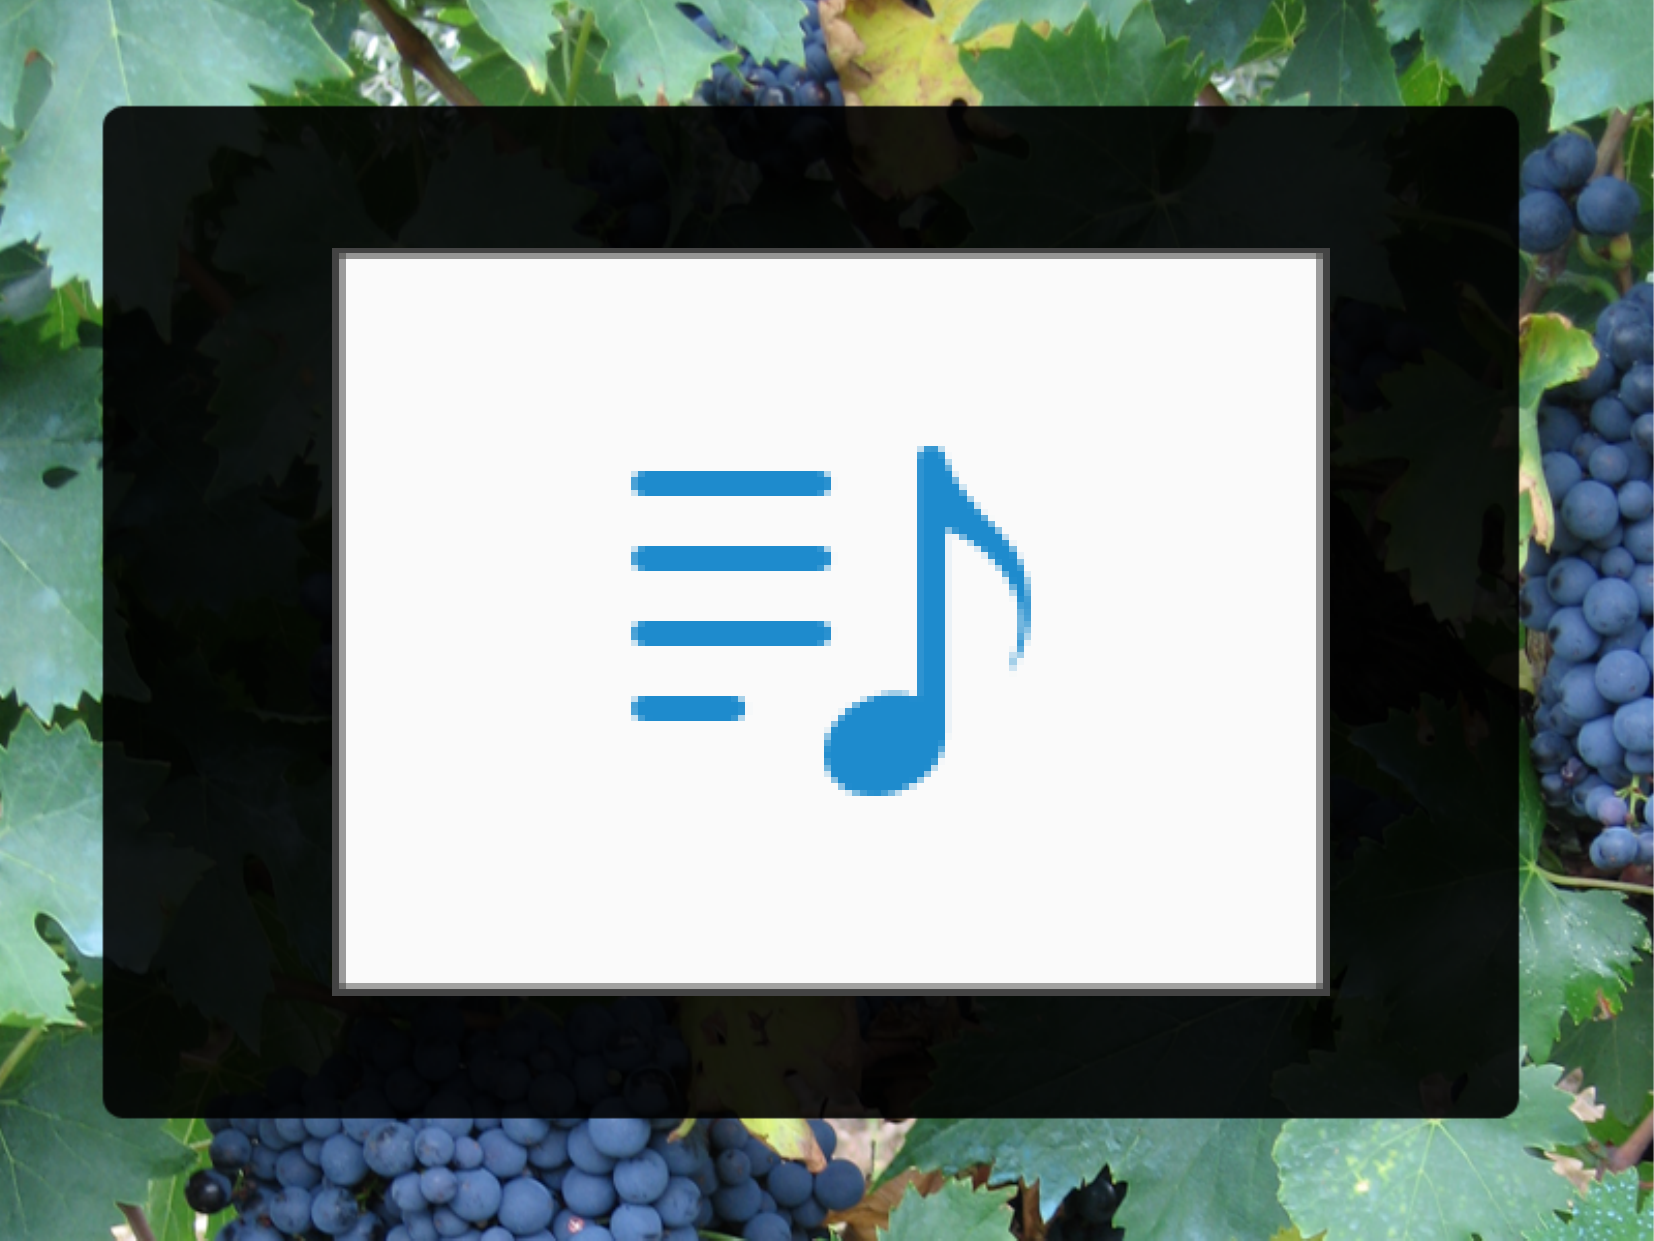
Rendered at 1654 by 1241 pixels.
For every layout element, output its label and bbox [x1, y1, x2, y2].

text_box [331, 246, 1332, 997]
picture [0, 0, 1654, 1241]
